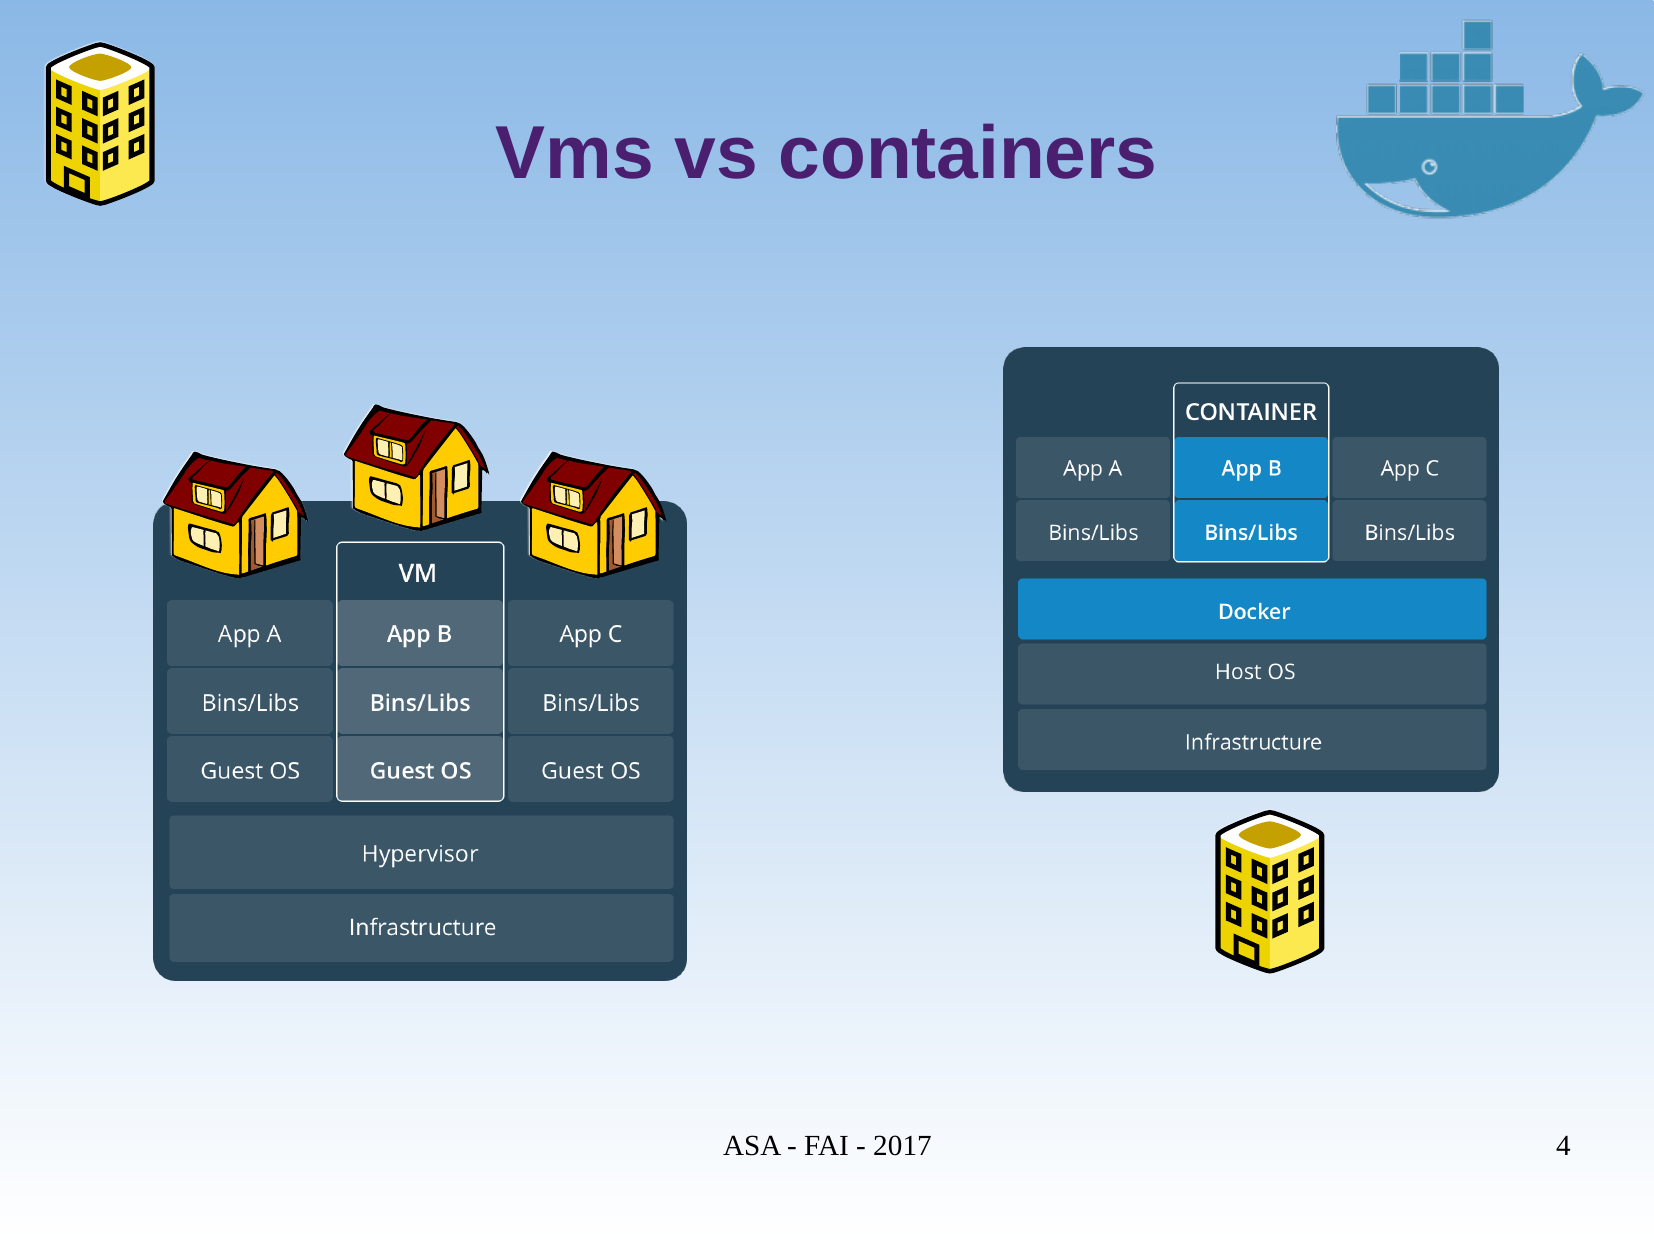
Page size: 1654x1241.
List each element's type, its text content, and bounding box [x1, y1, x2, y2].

picture [1003, 347, 1499, 792]
picture [35, 35, 166, 213]
picture [1334, 0, 1648, 278]
picture [1205, 803, 1335, 981]
picture [153, 404, 687, 981]
title Vms vs containers [82, 49, 1334, 257]
